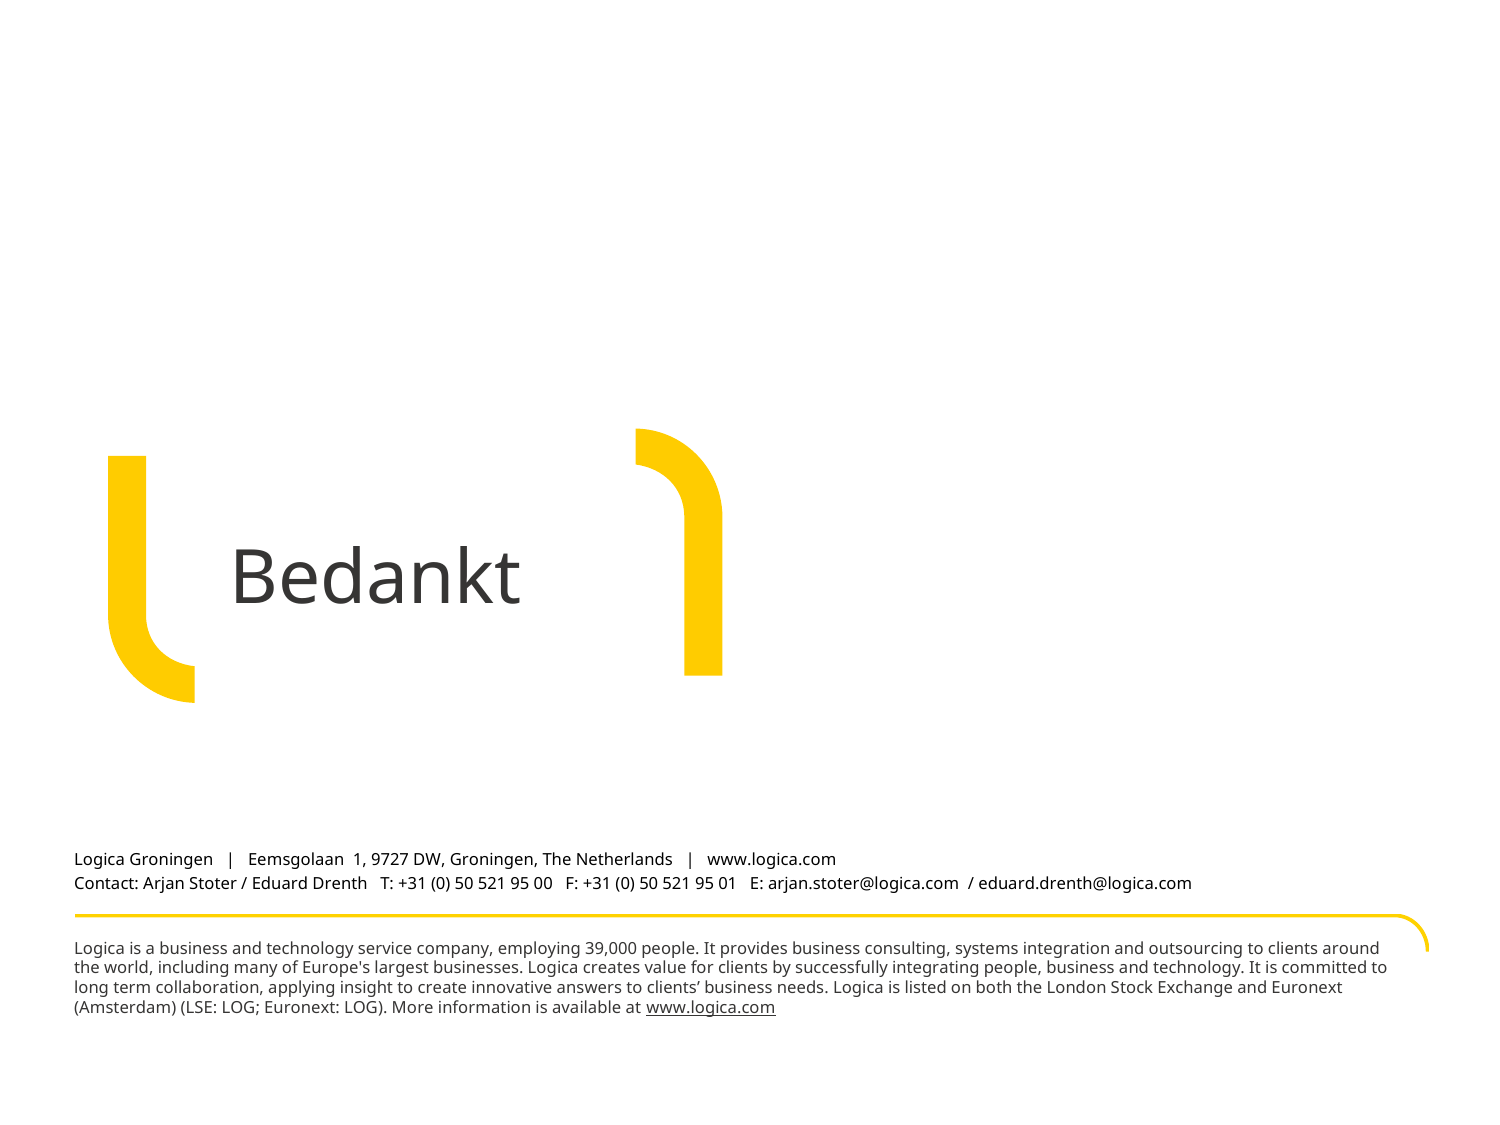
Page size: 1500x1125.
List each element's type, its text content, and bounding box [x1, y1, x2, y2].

title Bedankt [229, 527, 684, 619]
text_box [108, 455, 195, 703]
text_box [635, 428, 723, 676]
text_box Logica Groningen | Eemsgolaan 1, 9727 DW, Groningen, The Netherlands | www.logica.com Contact: Arjan Stoter / Eduard Drenth T: +31 (0) 50 521 95 00 F: +31 (0) 50 521 95 01 E: arjan.stoter@logica.com / eduard.drenth@logica.com [74, 848, 1411, 893]
